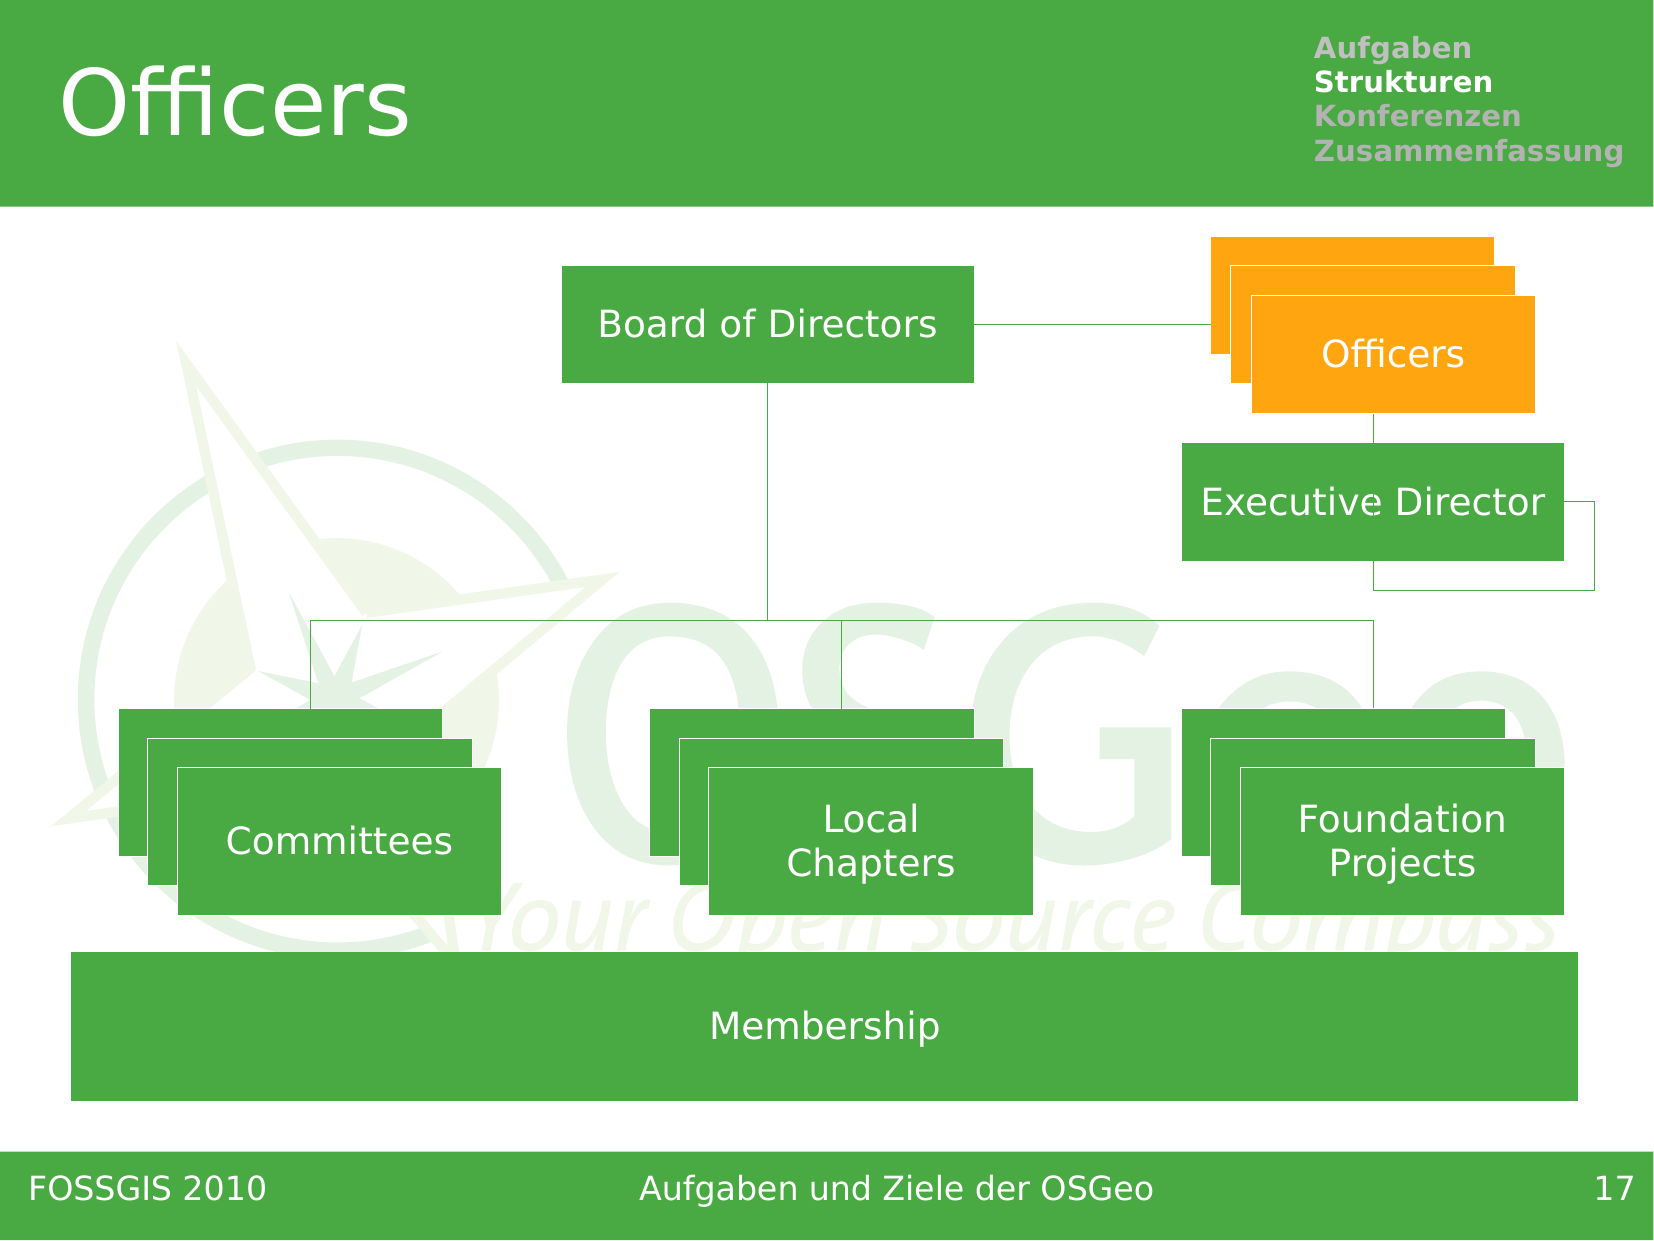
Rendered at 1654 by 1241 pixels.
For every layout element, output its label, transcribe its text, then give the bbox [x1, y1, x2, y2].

text_box Membership [71, 952, 1578, 1101]
text_box Local Chapters [708, 767, 1034, 916]
title Officers [59, 29, 1299, 178]
text_box Foundation Projects [1240, 767, 1565, 916]
text_box Officers [1251, 295, 1536, 414]
text_box Local Chapters [679, 738, 1004, 886]
text_box Committees [177, 767, 502, 916]
text_box Officers [1230, 265, 1516, 384]
text_box Committees [147, 738, 473, 886]
text_box Local Chapters [1210, 738, 1536, 886]
text_box Board of Directors [561, 265, 975, 384]
text_box Officers [1210, 236, 1495, 355]
text_box Committees [118, 708, 443, 857]
text_box Local Chapters [649, 708, 975, 857]
text_box Executive Director [1181, 442, 1565, 562]
text_box Local Chapters [1181, 708, 1506, 857]
text_box Aufgaben Strukturen Konferenzen Zusammenfassung [1299, 23, 1654, 201]
